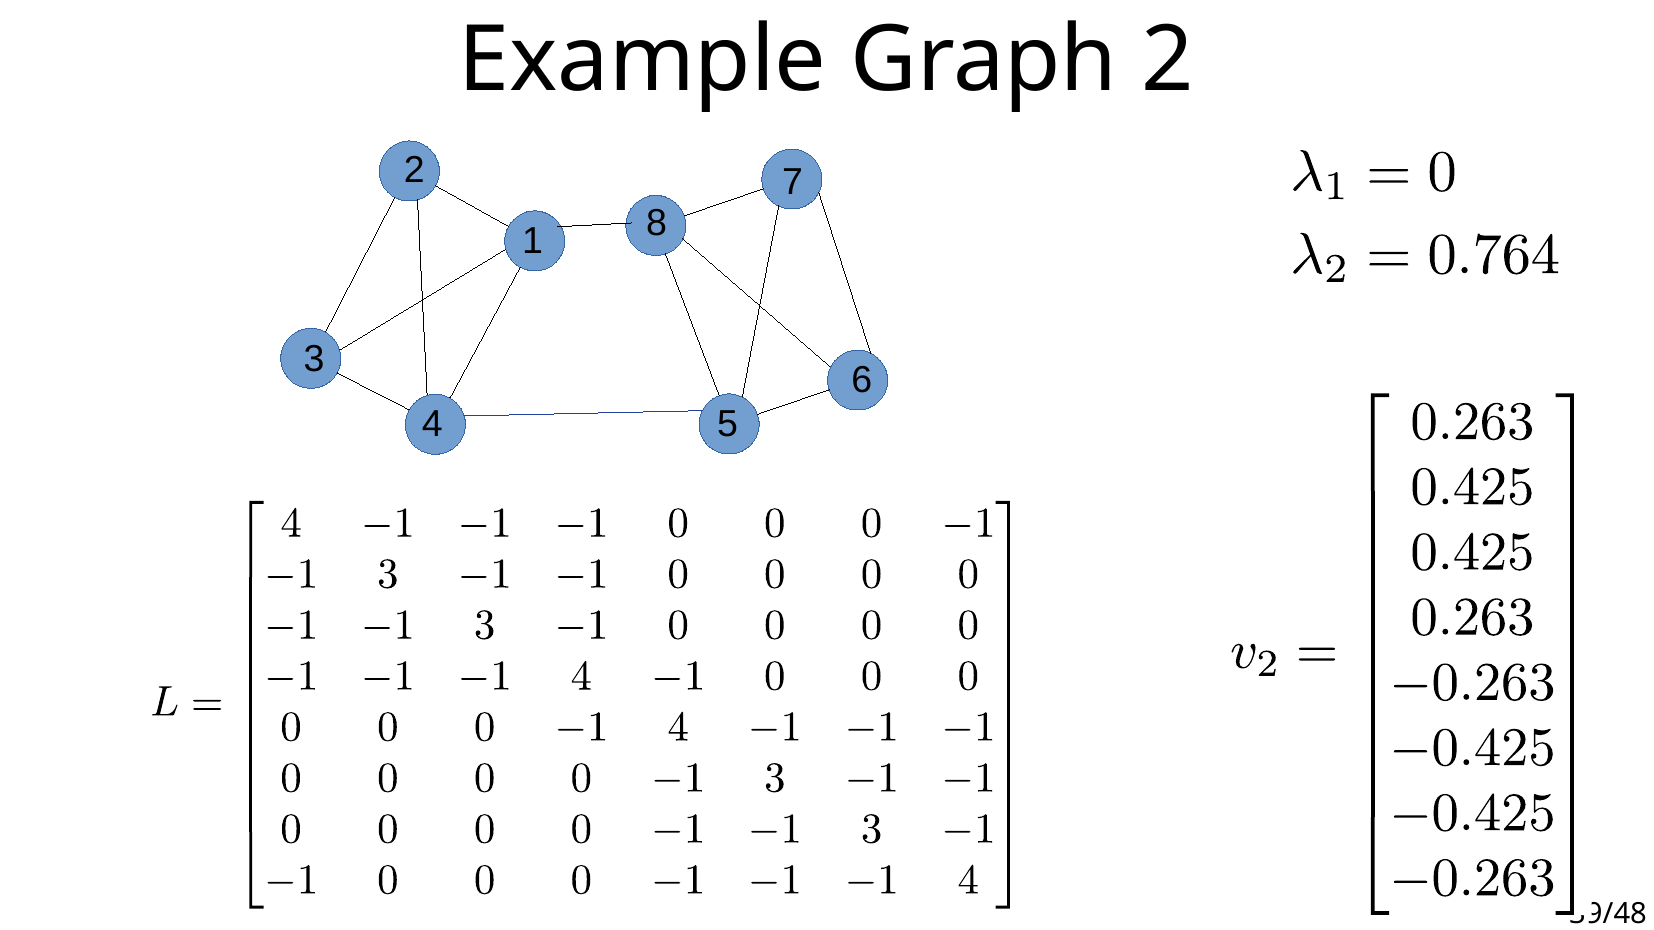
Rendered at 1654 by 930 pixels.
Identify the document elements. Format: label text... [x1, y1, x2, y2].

text_box 2 [389, 141, 440, 199]
text_box [682, 210, 686, 241]
text_box [1290, 150, 1457, 200]
text_box 8 [631, 194, 682, 252]
text_box [558, 227, 565, 260]
text_box [776, 149, 807, 153]
text_box 6 [836, 351, 887, 409]
text_box [641, 252, 670, 256]
text_box [626, 208, 631, 223]
text_box [458, 404, 466, 444]
text_box [827, 359, 836, 401]
text_box [1290, 232, 1561, 282]
text_box [150, 500, 1024, 909]
text_box [818, 164, 822, 192]
text_box [1230, 393, 1592, 916]
text_box [379, 148, 389, 193]
text_box 4 [407, 395, 458, 453]
text_box 3 [288, 330, 340, 388]
text_box 7 [767, 153, 818, 210]
text_box [625, 224, 631, 243]
text_box [753, 405, 760, 442]
title Example Graph 2 [82, 0, 1571, 120]
text_box [280, 338, 288, 378]
text_box 1 [507, 212, 558, 270]
text_box [761, 162, 767, 196]
text_box 5 [702, 395, 753, 453]
